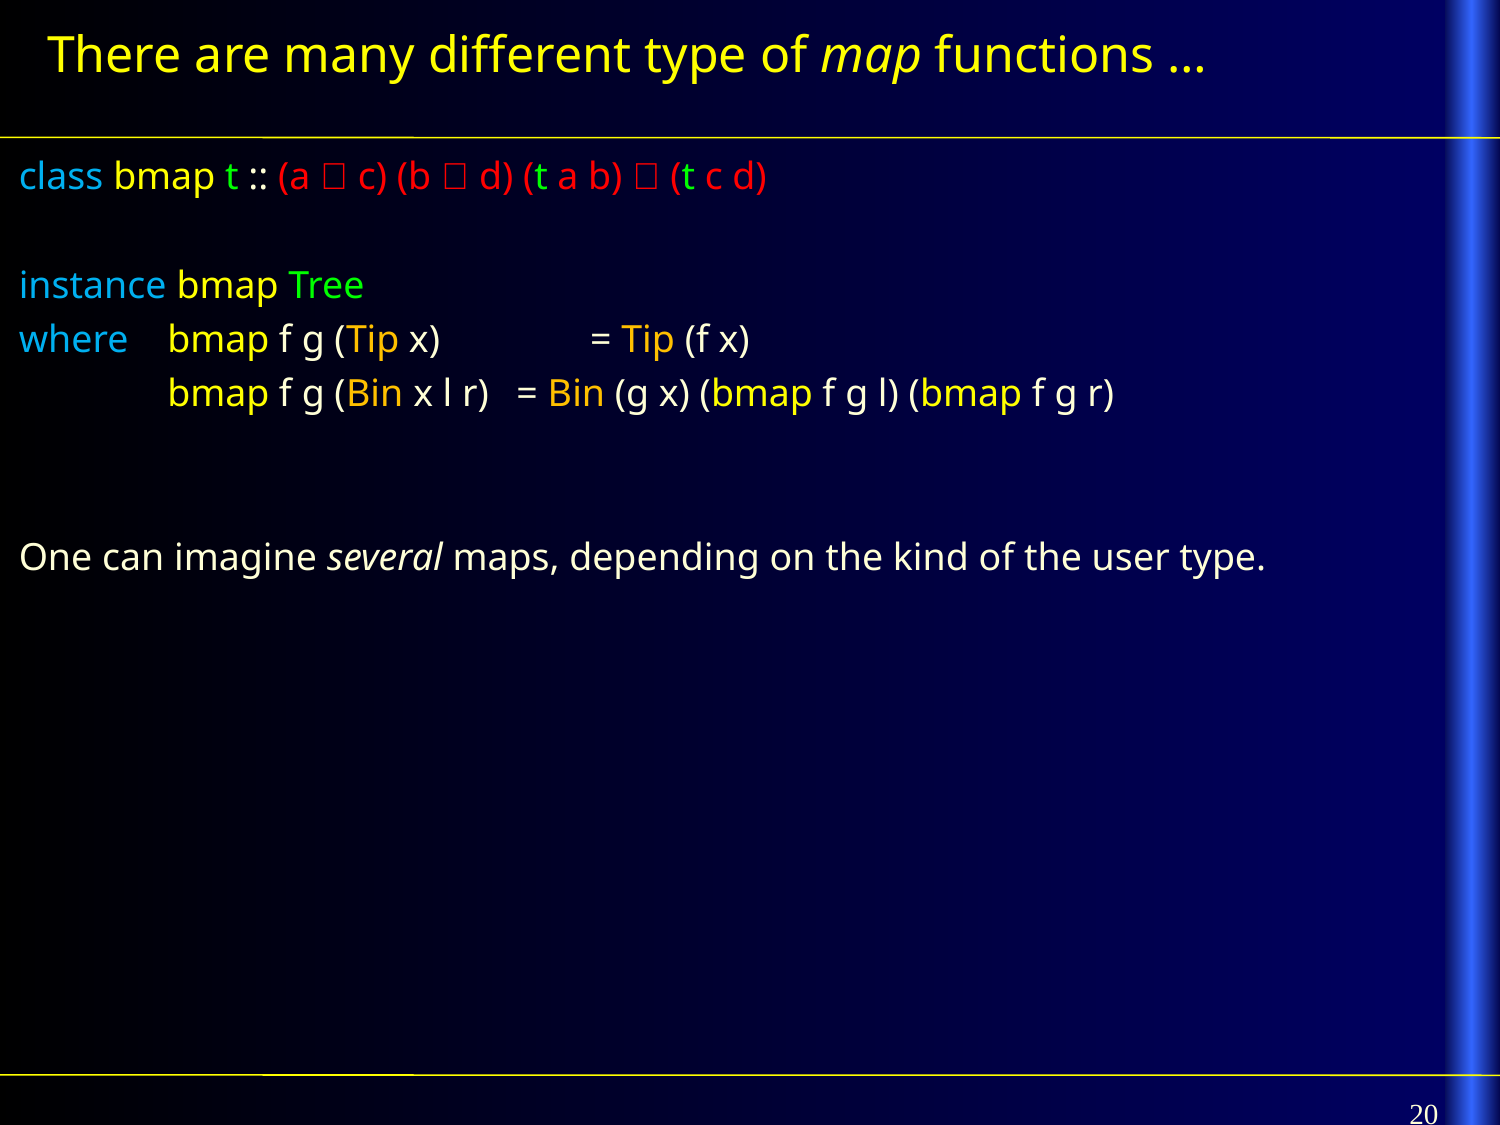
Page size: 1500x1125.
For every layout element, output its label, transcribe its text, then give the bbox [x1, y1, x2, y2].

text_box class bmap t :: (a  c) (b  d) (t a b)  (t c d) instance bmap Tree where bmap f g (Tip x) = Tip (f x) bmap f g (Bin x l r) = Bin (g x) (bmap f g l) (bmap f g r) One can imagine several maps, depending on the kind of the user type. [3, 144, 1454, 1032]
text_box There are many different type of map functions … [32, 0, 1367, 113]
